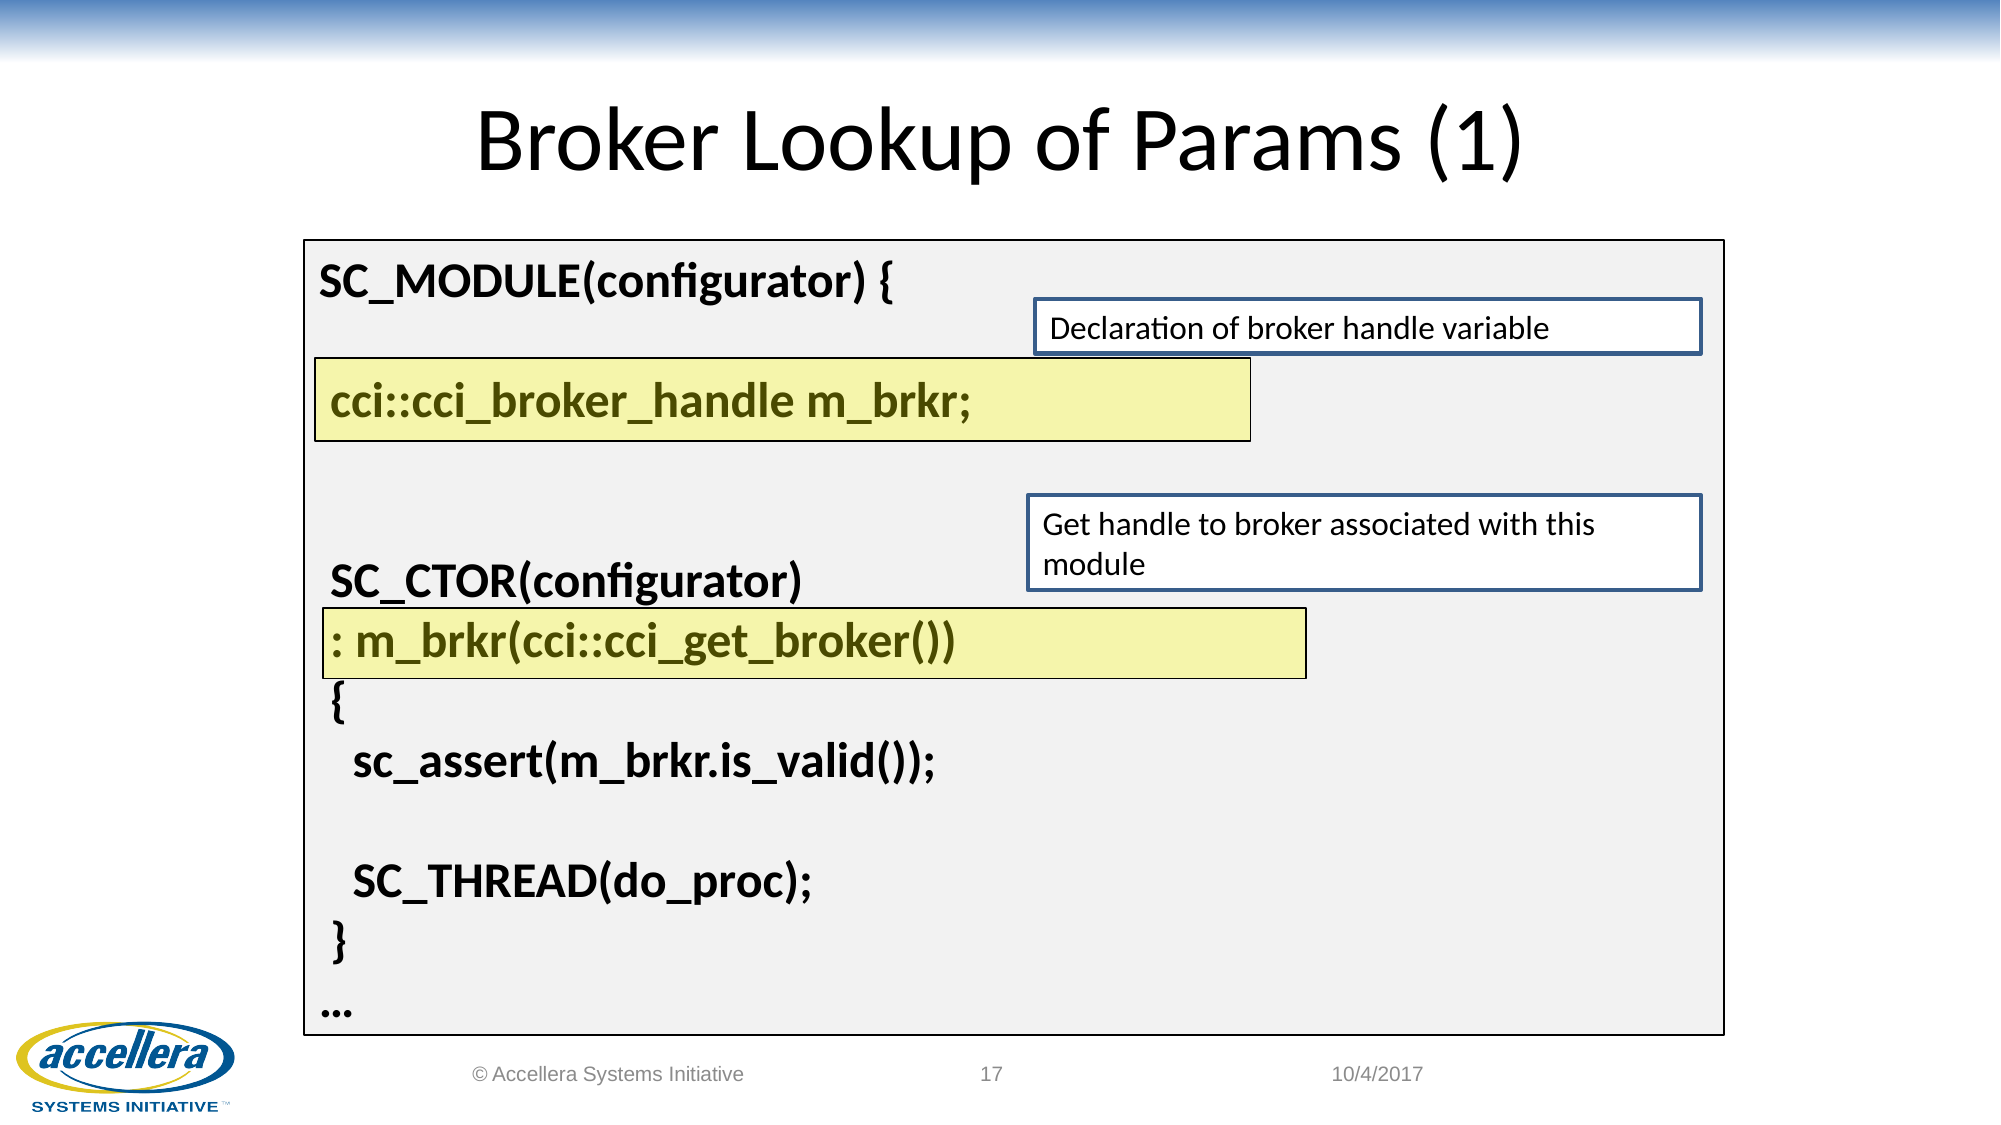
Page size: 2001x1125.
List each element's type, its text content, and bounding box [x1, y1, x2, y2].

text_box [322, 607, 1307, 679]
text_box [315, 357, 1251, 441]
text_box Get handle to broker associated with this module [1027, 495, 1701, 590]
slide_number 10/4/2017 [1316, 1042, 1550, 1103]
picture [16, 1021, 235, 1112]
title Broker Lookup of Params (1) [390, 39, 1613, 227]
text_box SC_MODULE(configurator) { cci::cci_broker_handle m_brkr; SC_CTOR(configurator) : m_brkr(cci::cci_get_broker()) { sc_assert(m_brkr.is_valid()); SC_THREAD(do_proc); } … [303, 239, 1724, 1035]
footer © Accellera Systems Initiative [366, 1042, 850, 1103]
slide_number <number> [850, 1042, 1184, 1103]
text_box Declaration of broker handle variable [1034, 298, 1701, 354]
